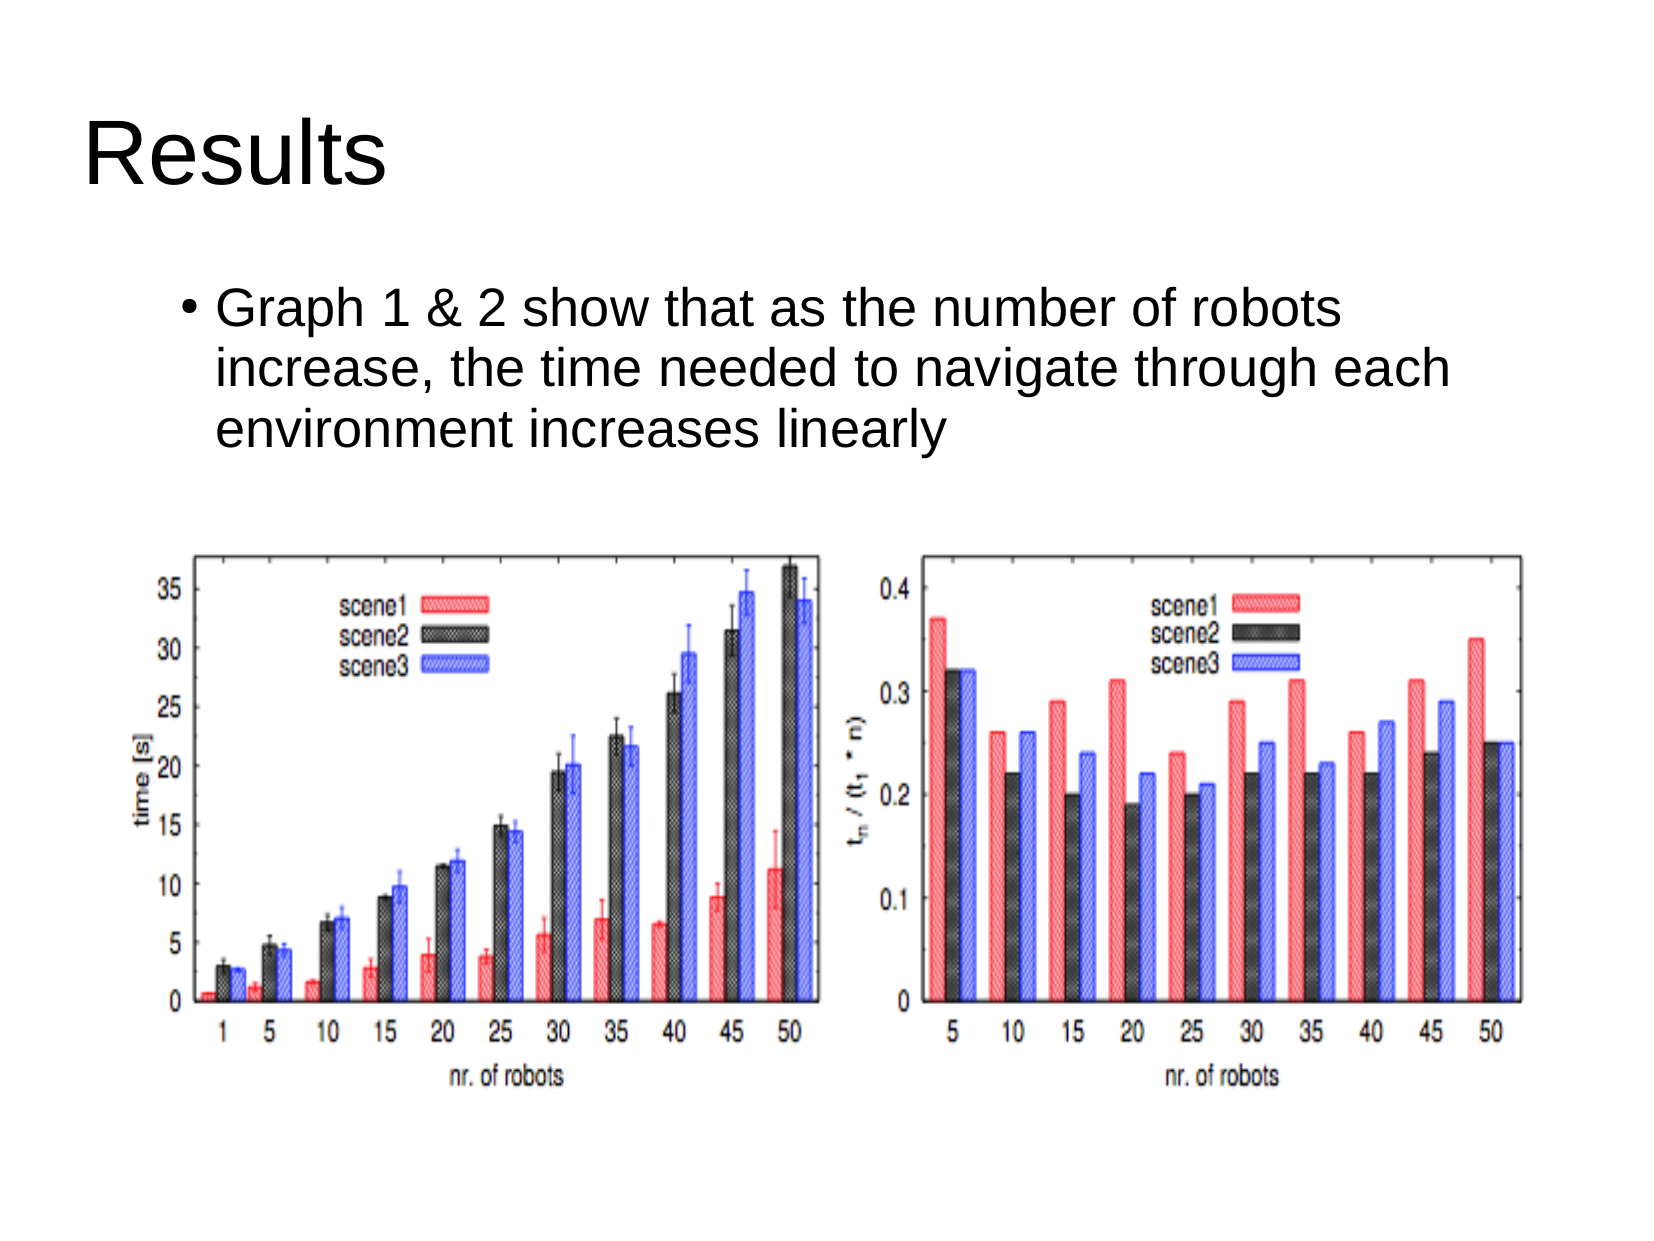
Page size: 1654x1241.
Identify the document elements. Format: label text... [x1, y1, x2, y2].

picture [75, 479, 1564, 1125]
text_box Graph 1 & 2 show that as the number of robots increase, the time needed to navigate through each environment increases linearly [165, 270, 1531, 467]
title Results [82, 49, 1571, 257]
